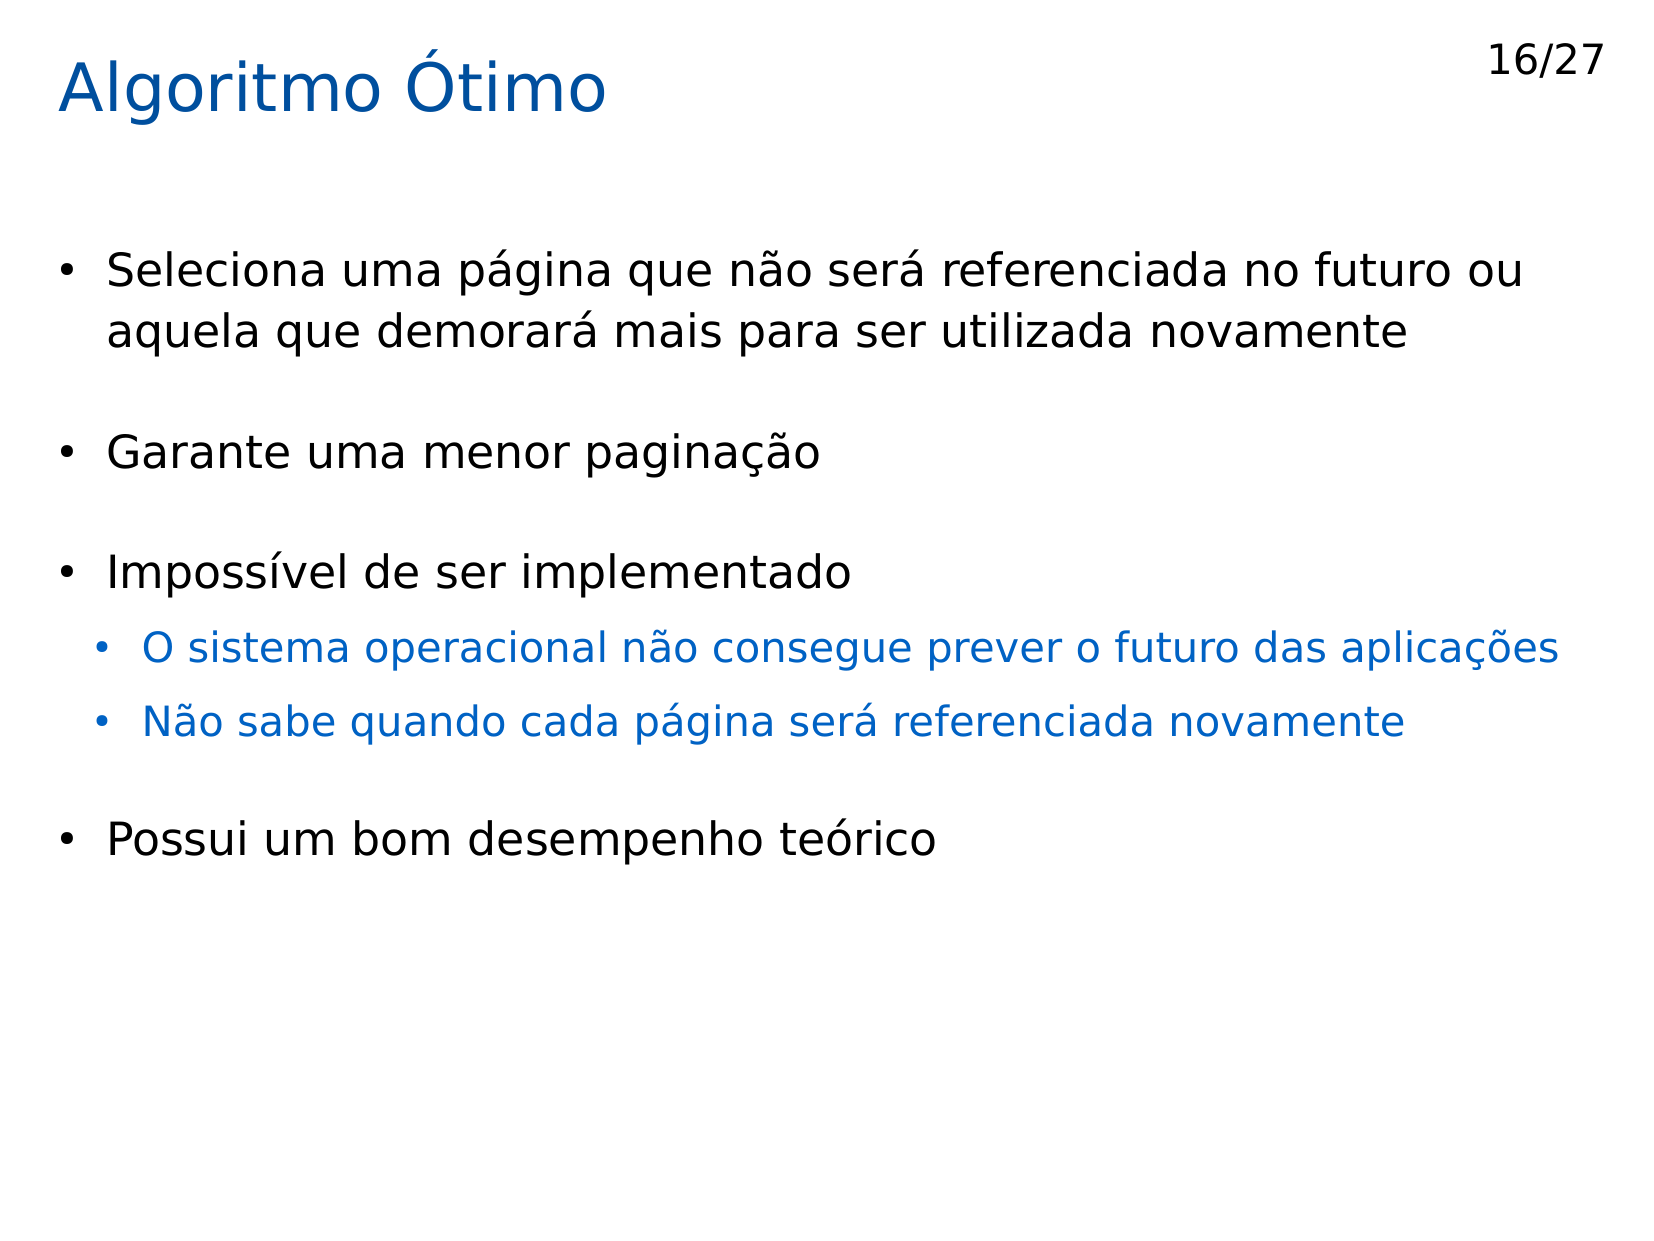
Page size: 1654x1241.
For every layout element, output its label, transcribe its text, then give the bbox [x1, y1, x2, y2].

title Algoritmo Ótimo [59, 29, 1506, 148]
list Seleciona uma página que não será referenciada no futuro ou aquela que demorará mais para ser utilizada novamente Garante uma menor paginação Impossível de ser implementado O sistema operacional não consegue prever o futuro das aplicações Não sabe quando cada página será referenciada novamente Possui um bom desempenho teórico [59, 236, 1595, 1211]
